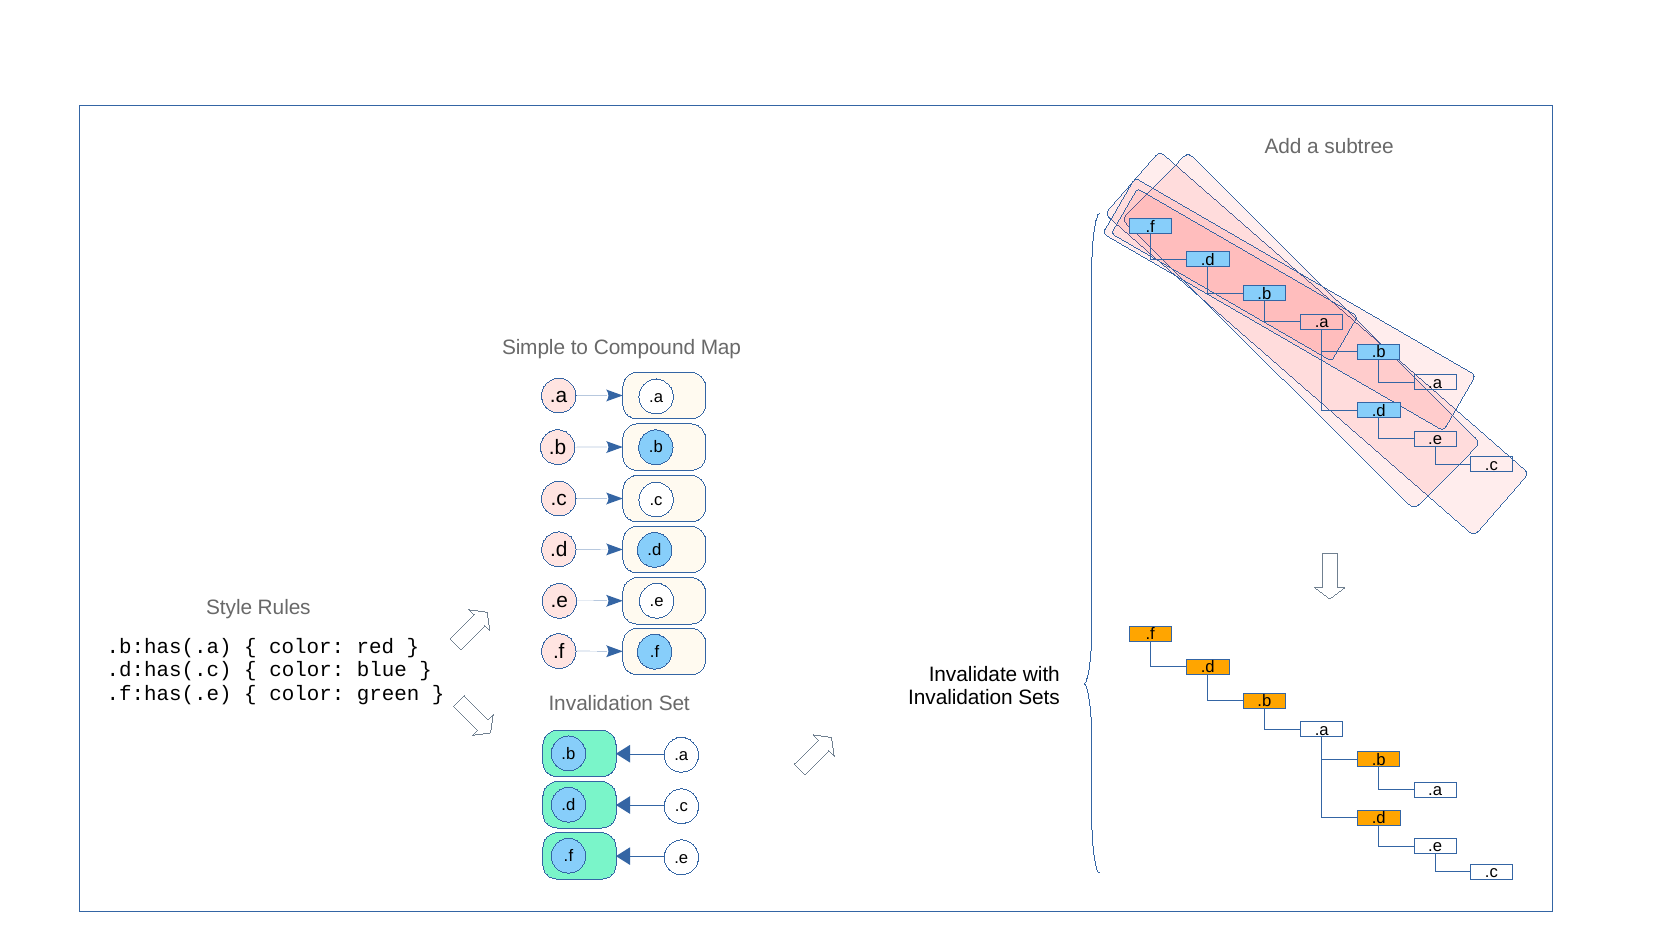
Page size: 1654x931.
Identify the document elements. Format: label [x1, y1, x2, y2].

text_box [79, 105, 1553, 912]
